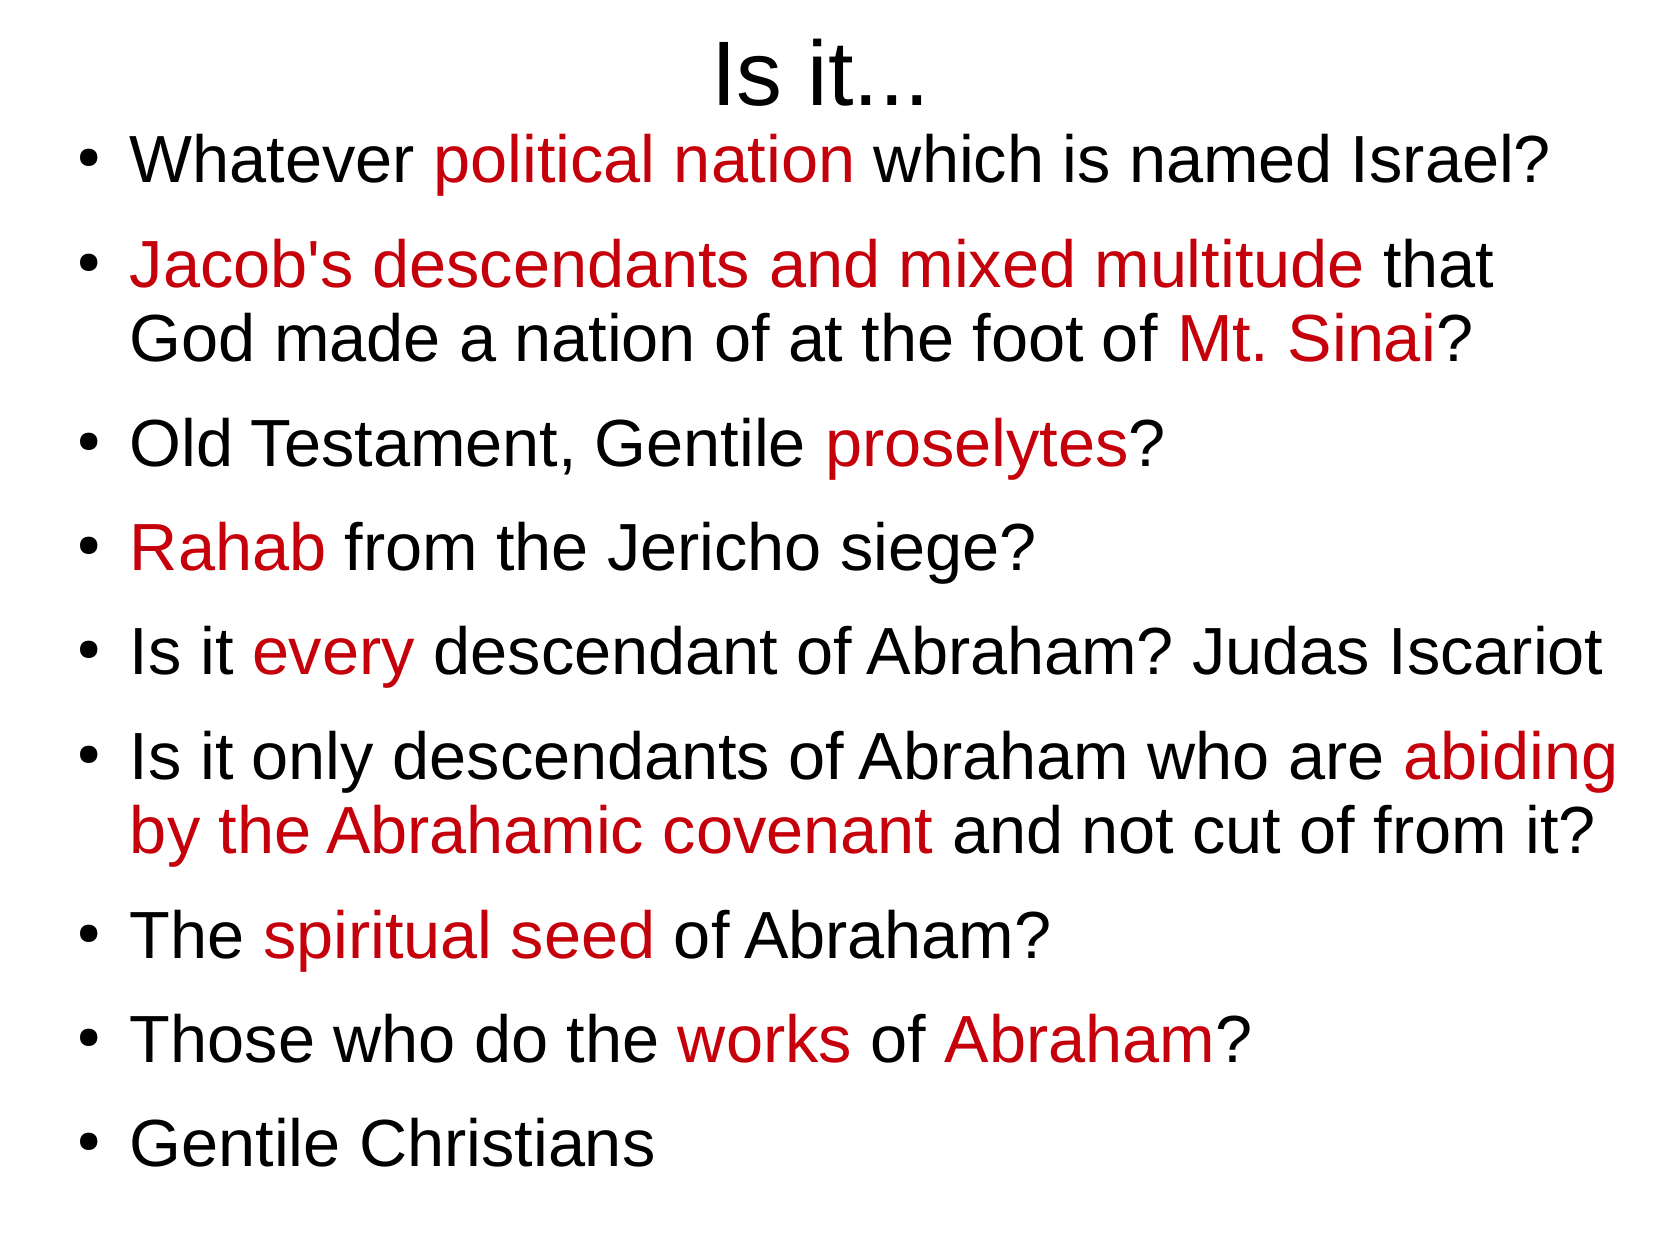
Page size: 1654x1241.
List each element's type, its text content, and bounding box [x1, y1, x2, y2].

list Whatever political nation which is named Israel? Jacob's descendants and mixed multitude that God made a nation of at the foot of Mt. Sinai? Old Testament, Gentile proselytes? Rahab from the Jericho siege? Is it every descendant of Abraham? Judas Iscariot Is it only descendants of Abraham who are abiding by the Abrahamic covenant and not cut of from it? The spiritual seed of Abraham? Those who do the works of Abraham? Gentile Christians [59, 122, 1625, 1182]
title Is it... [76, 0, 1565, 122]
